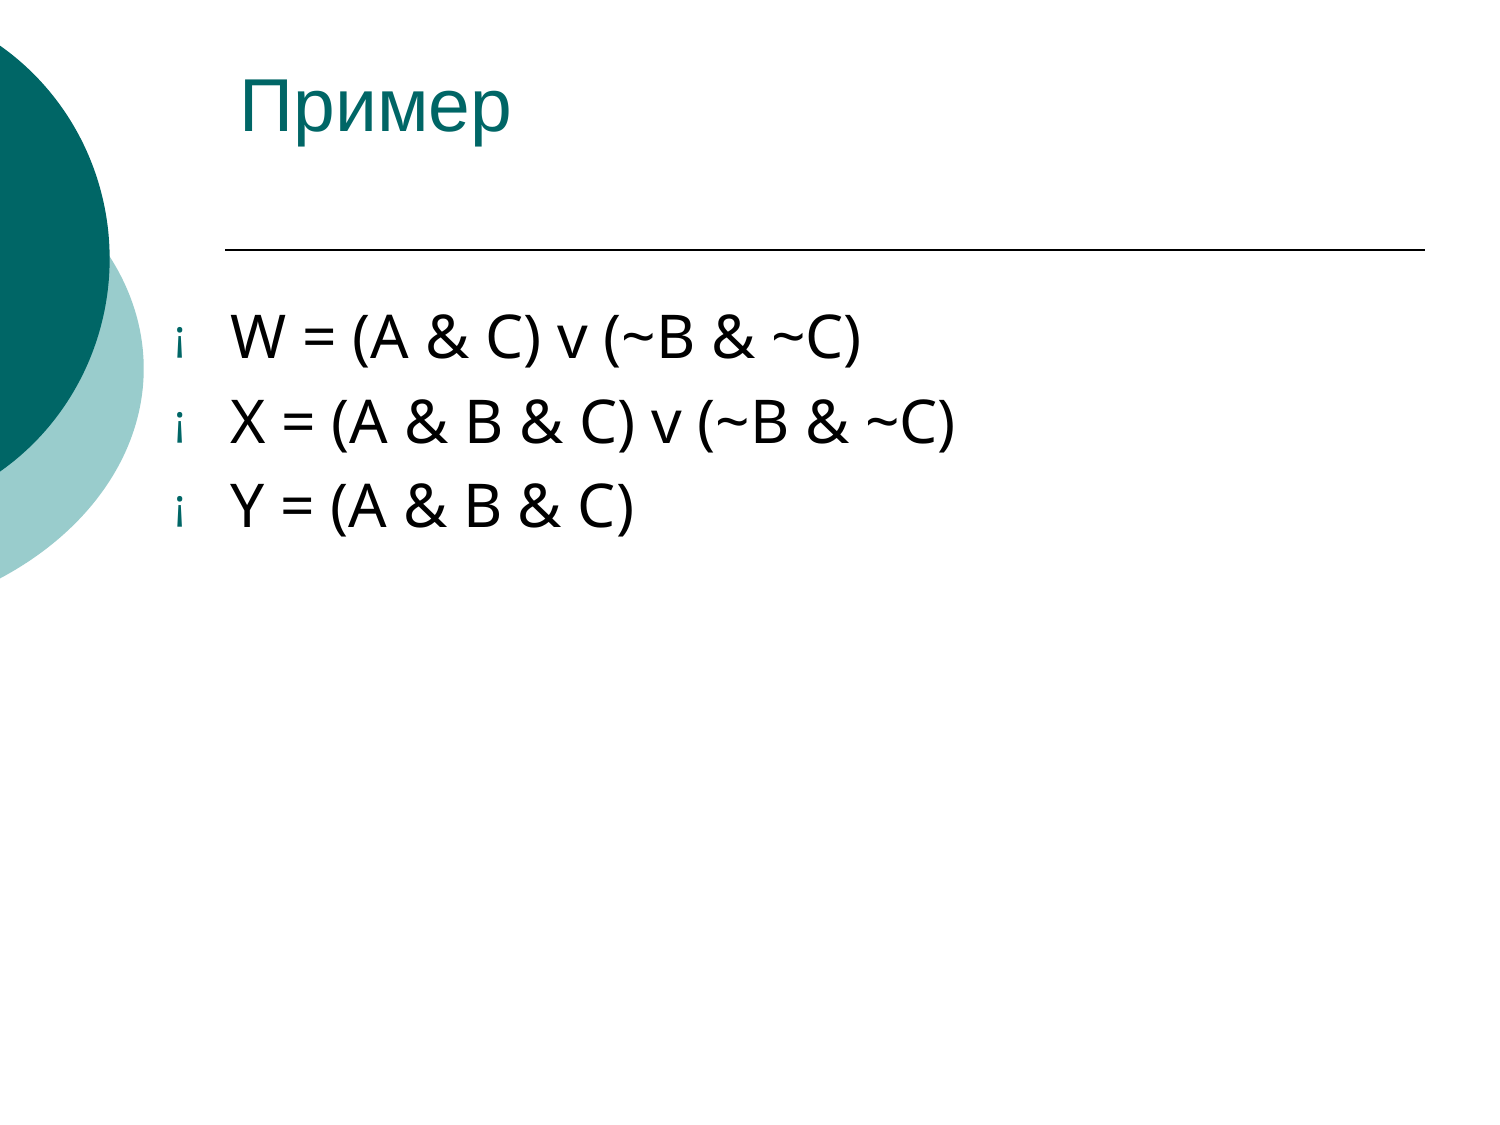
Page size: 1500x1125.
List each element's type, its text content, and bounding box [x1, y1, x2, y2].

list W = (A & С) v (~B & ~C) X = (A & B & C) v (~B & ~C) Y = (A & B & C) [159, 290, 1223, 966]
title Пример [224, 49, 1425, 237]
